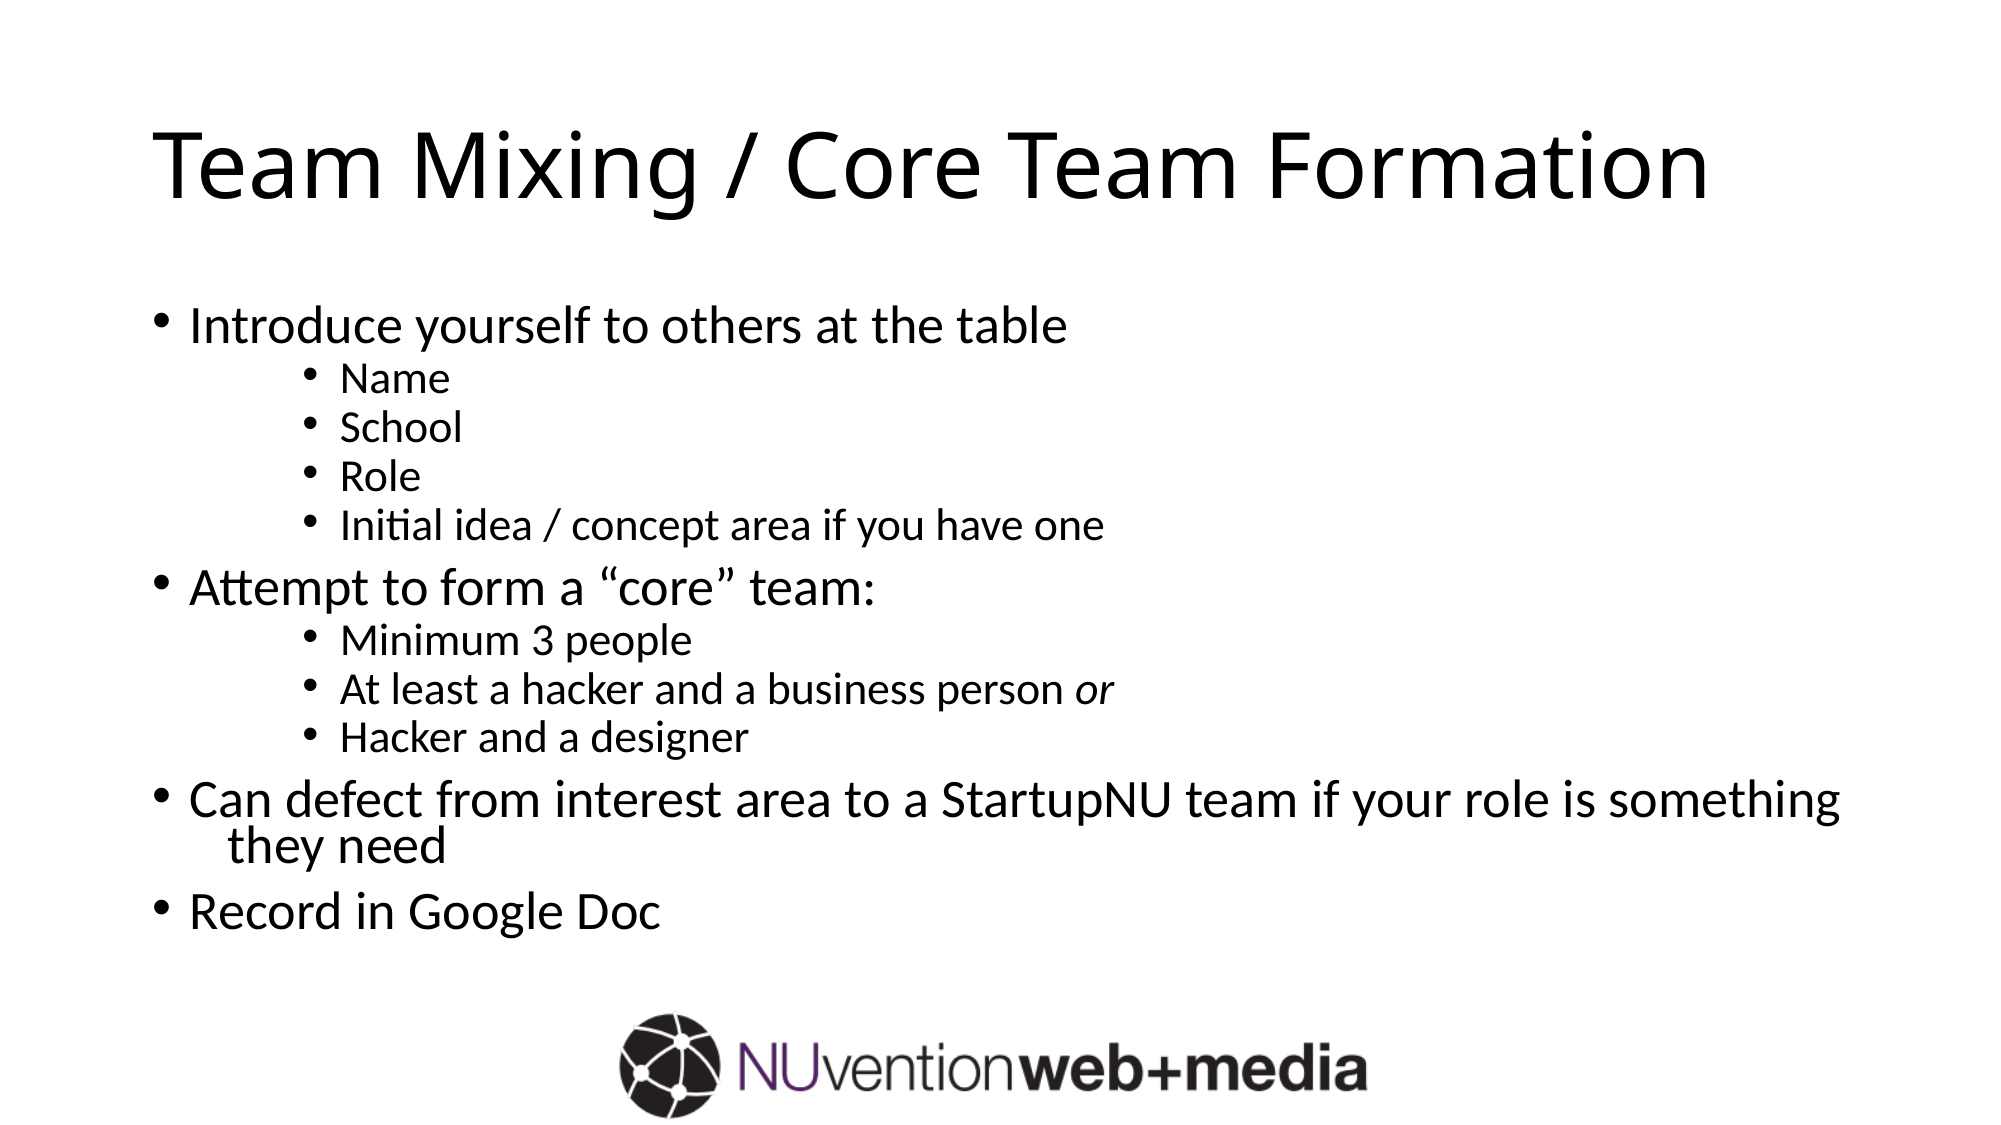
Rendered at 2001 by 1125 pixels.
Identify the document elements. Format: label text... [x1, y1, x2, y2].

list Introduce yourself to others at the table Name School Role Initial idea / concept area if you have one Attempt to form a “core” team: Minimum 3 people At least a hacker and a business person or Hacker and a designer Can defect from interest area to a StartupNU team if your role is something they need Record in Google Doc [137, 299, 1863, 1014]
title Team Mixing / Core Team Formation [137, 59, 1863, 278]
